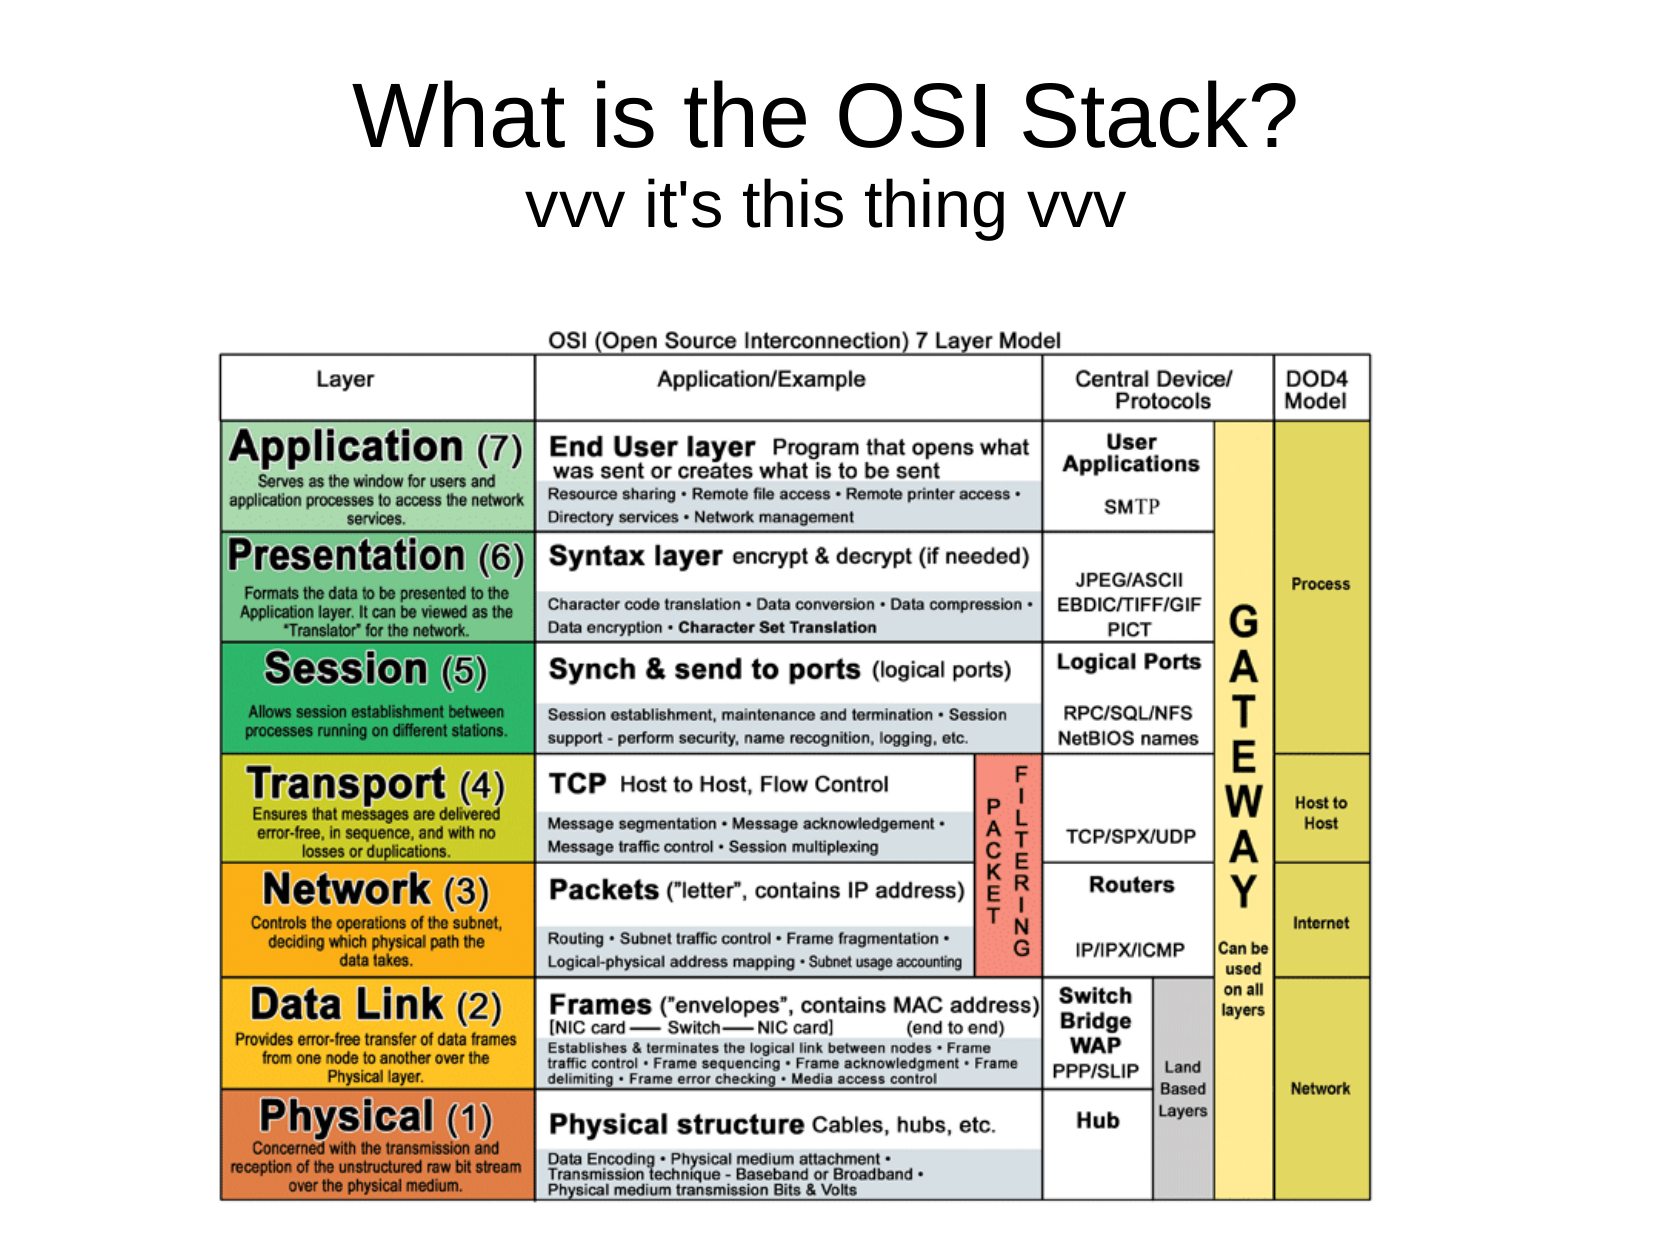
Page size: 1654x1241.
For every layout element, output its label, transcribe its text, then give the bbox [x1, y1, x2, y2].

picture [180, 290, 1411, 1241]
title What is the OSI Stack? vvv it's this thing vvv [82, 49, 1571, 257]
